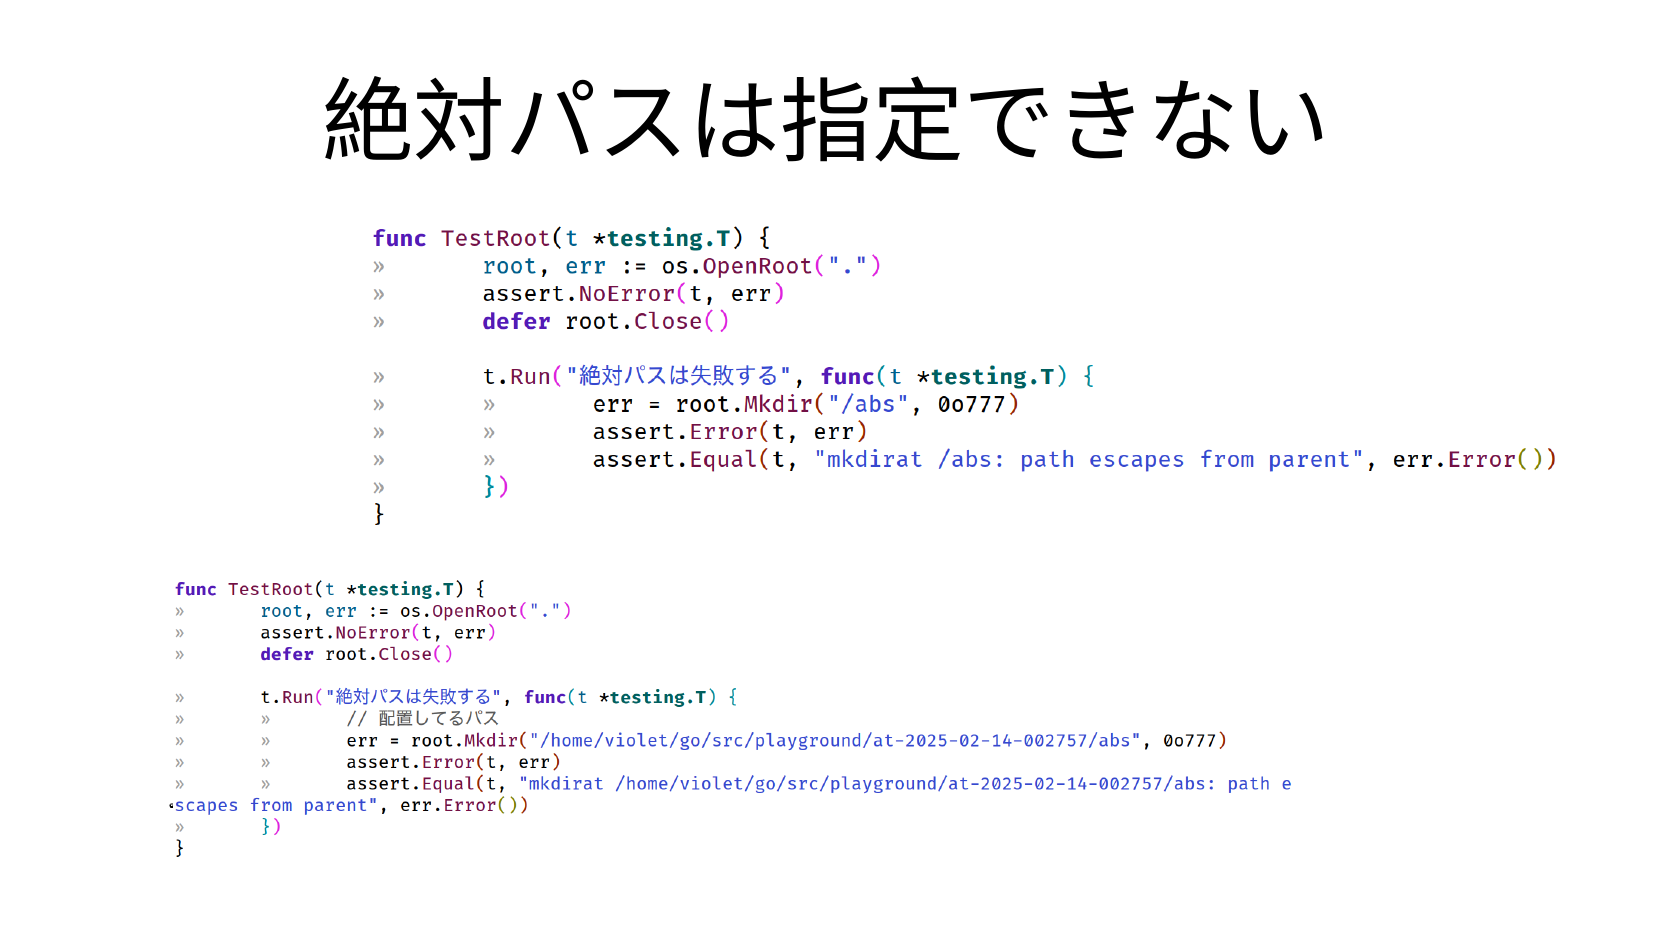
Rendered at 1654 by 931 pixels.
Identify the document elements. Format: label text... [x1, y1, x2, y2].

picture [370, 217, 1571, 541]
title 絶対パスは指定できない [82, 37, 1571, 193]
picture [168, 568, 1294, 863]
